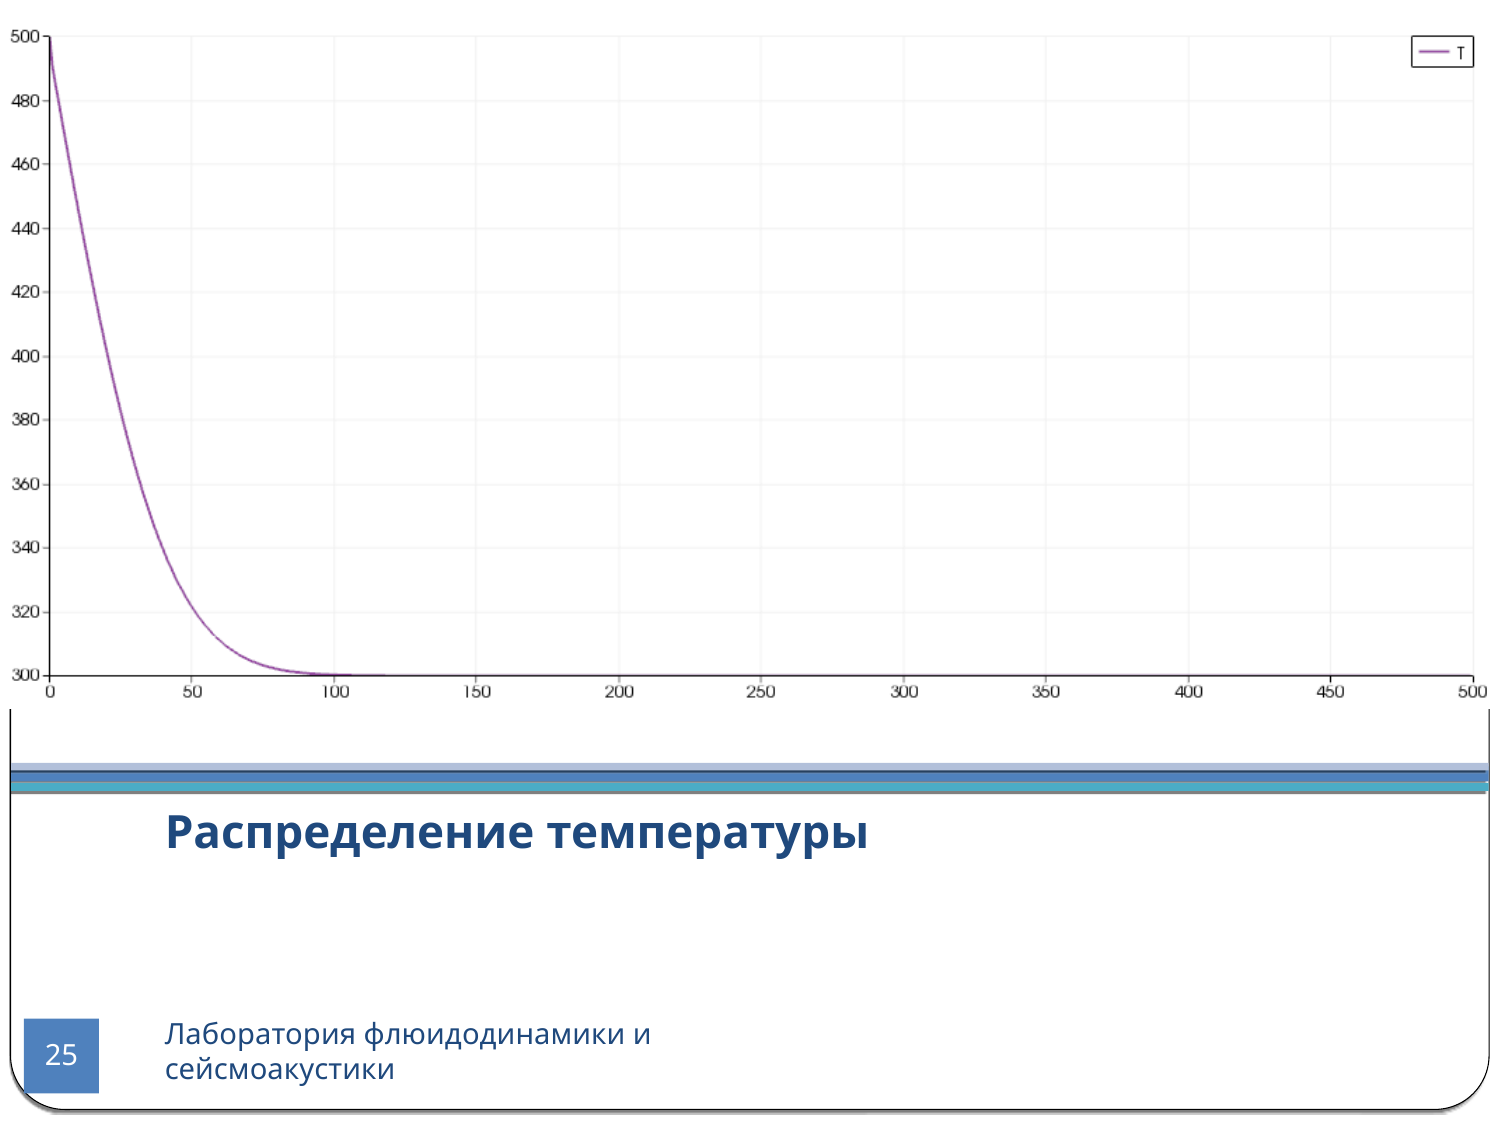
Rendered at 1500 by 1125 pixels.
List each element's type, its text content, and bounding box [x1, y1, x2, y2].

slide_number <номер> [23, 1018, 99, 1094]
footer Лаборатория флюидодинамики и сейсмоакустики [150, 1012, 880, 1088]
title Распределение температуры [150, 786, 1350, 873]
picture [0, 9, 1500, 709]
